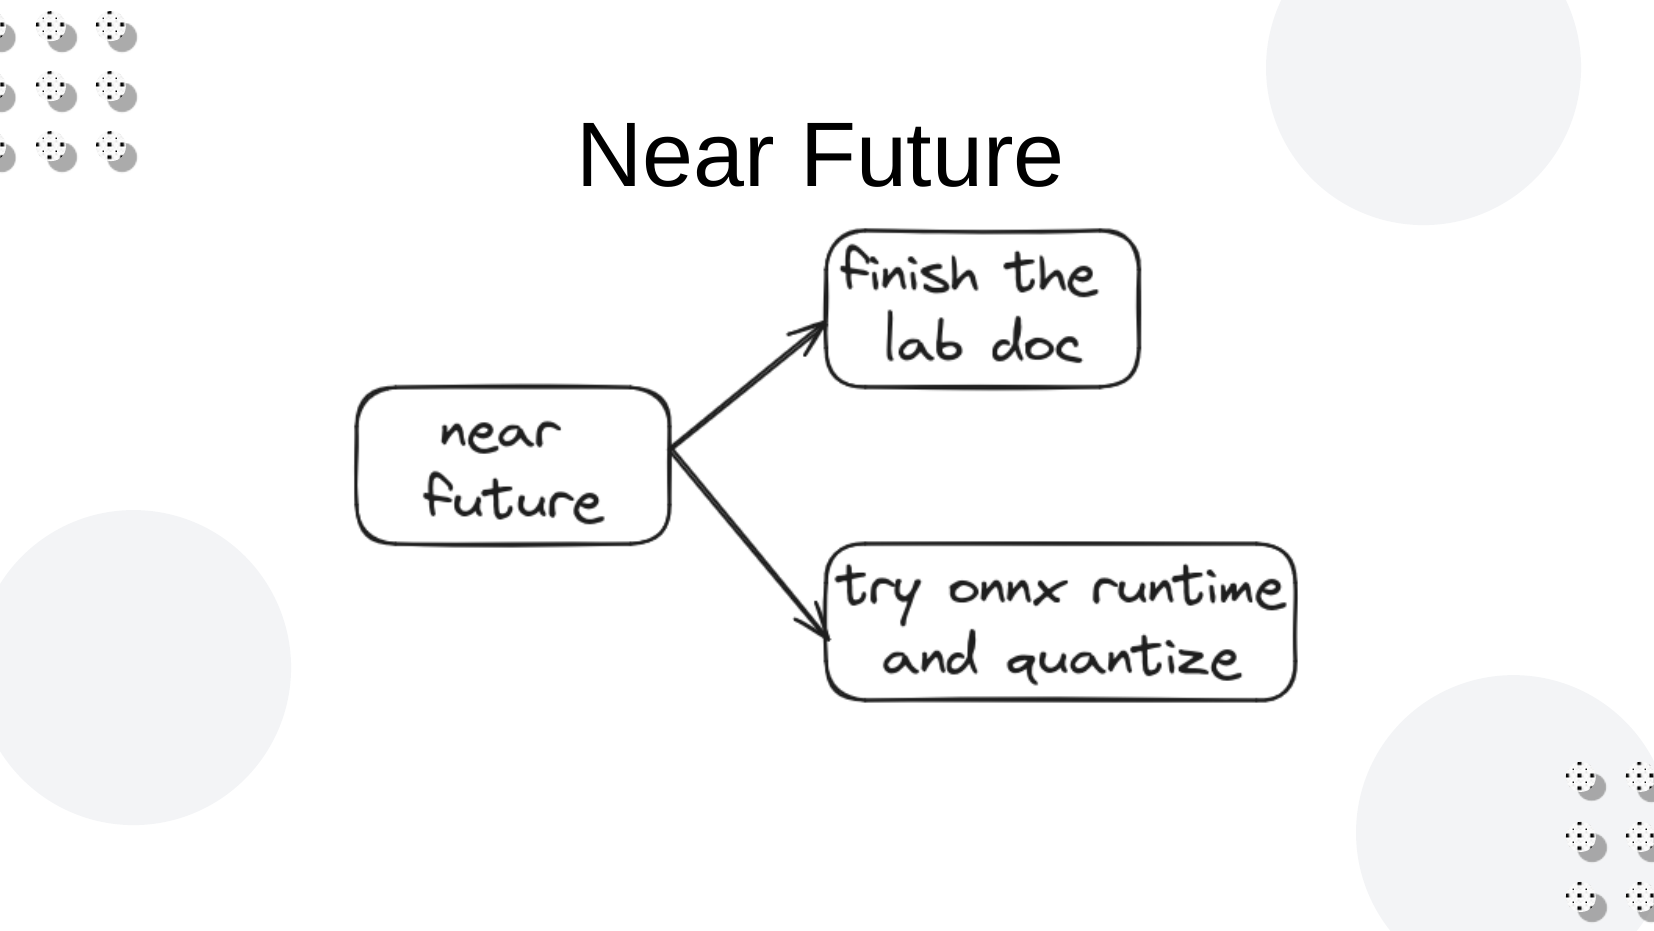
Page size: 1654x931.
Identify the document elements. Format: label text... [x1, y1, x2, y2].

picture [1565, 881, 1596, 912]
picture [0, 74, 6, 99]
picture [1625, 761, 1654, 792]
picture [1565, 761, 1596, 792]
title Near Future [76, 76, 1565, 233]
picture [1625, 881, 1654, 912]
picture [1625, 821, 1654, 852]
picture [35, 11, 66, 42]
picture [35, 71, 66, 102]
picture [0, 14, 6, 39]
picture [1565, 821, 1596, 852]
picture [0, 134, 7, 159]
picture [95, 11, 126, 42]
picture [99, 71, 122, 76]
picture [35, 131, 67, 162]
picture [342, 216, 1312, 717]
